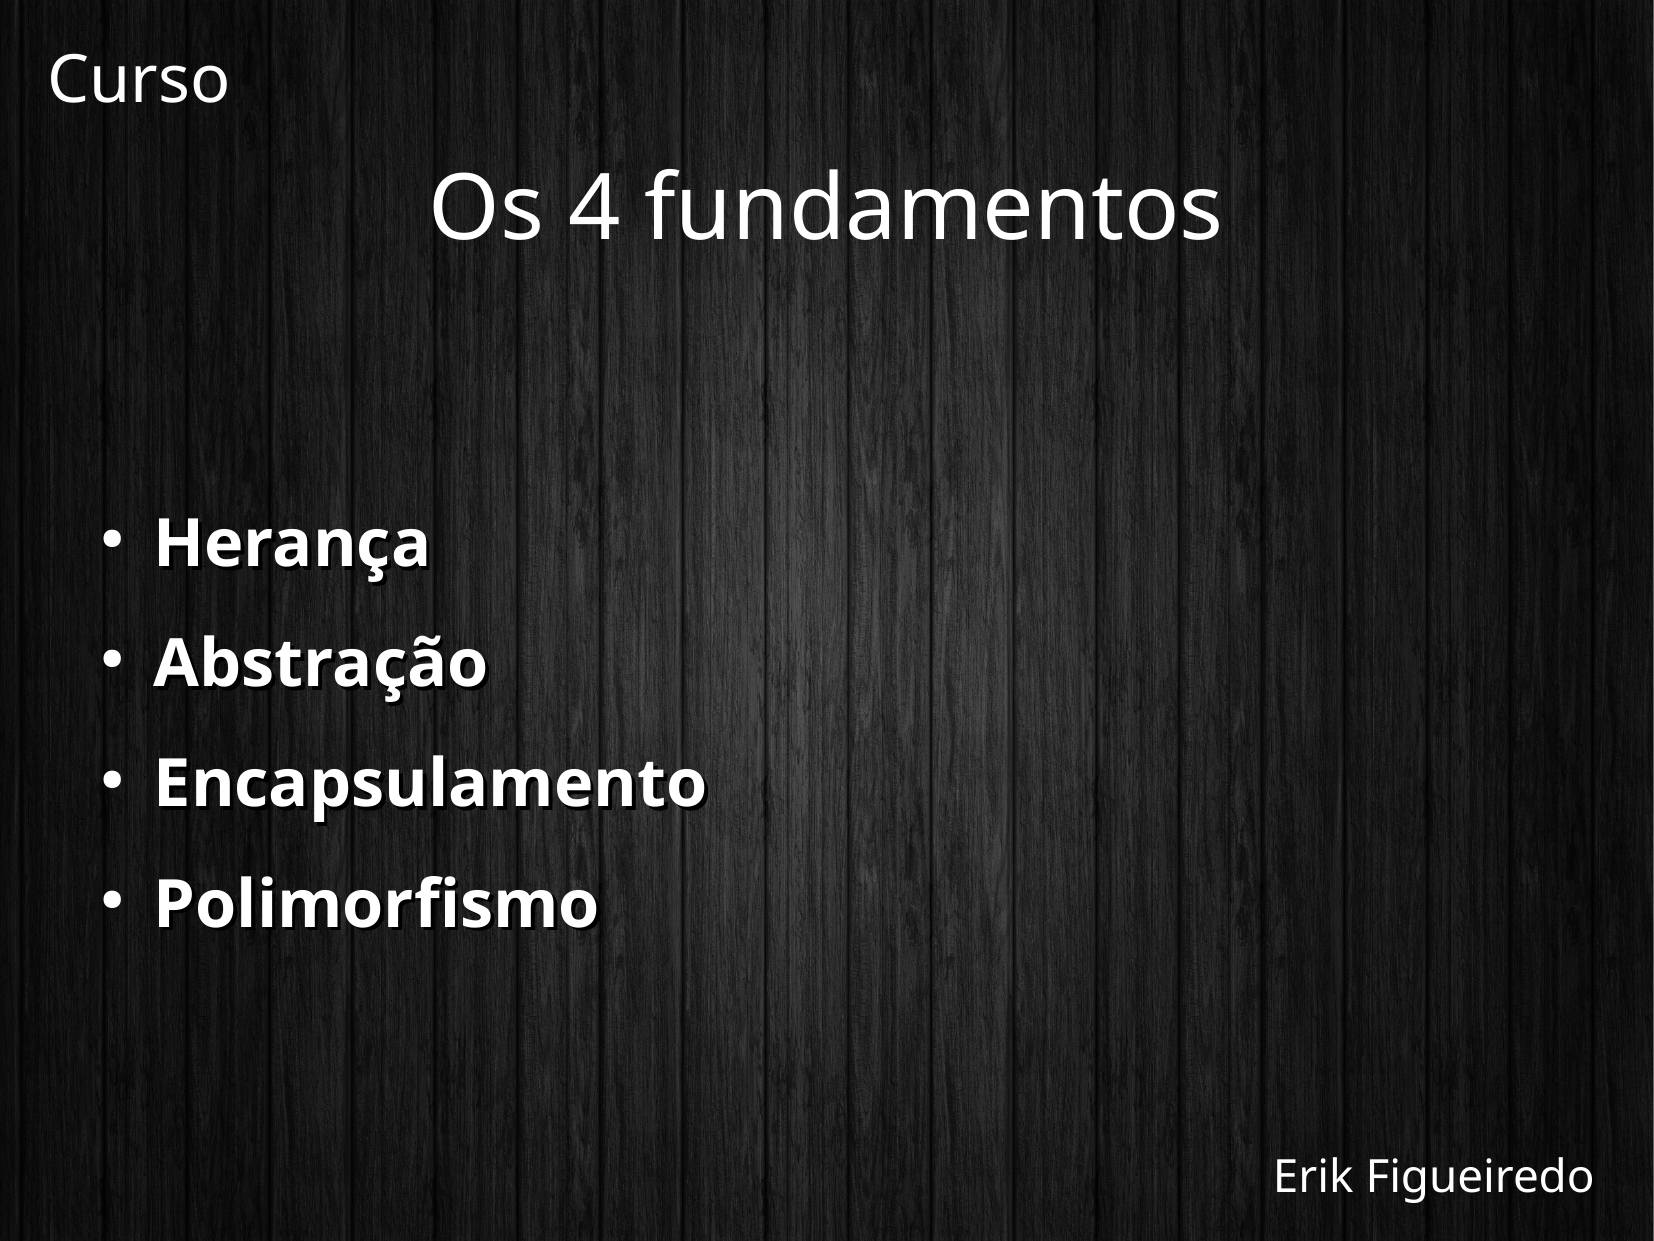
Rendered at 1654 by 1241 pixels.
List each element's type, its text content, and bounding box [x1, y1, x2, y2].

text_box Curso [47, 35, 1087, 119]
picture [0, 0, 1654, 1241]
text_box Erik Figueiredo [768, 1133, 1595, 1217]
title Os 4 fundamentos [82, 129, 1571, 278]
list Herança Abstração Encapsulamento Polimorfismo [82, 311, 1571, 1131]
